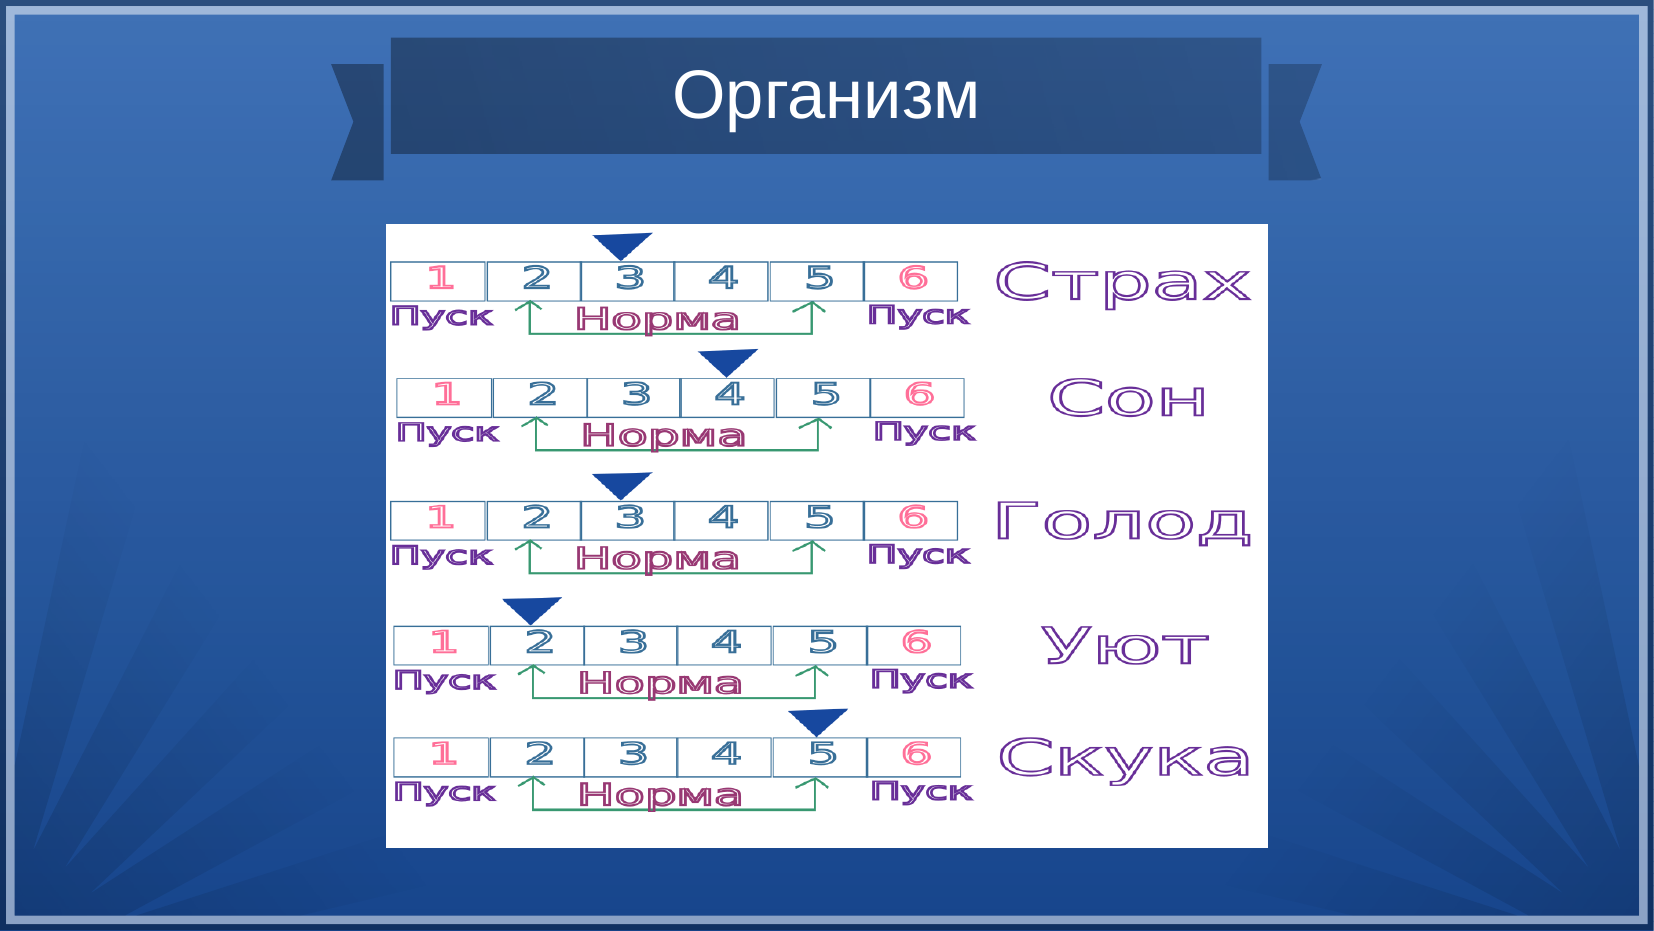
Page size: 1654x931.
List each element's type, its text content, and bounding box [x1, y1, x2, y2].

title Организм [389, 35, 1264, 154]
picture [386, 224, 1268, 848]
